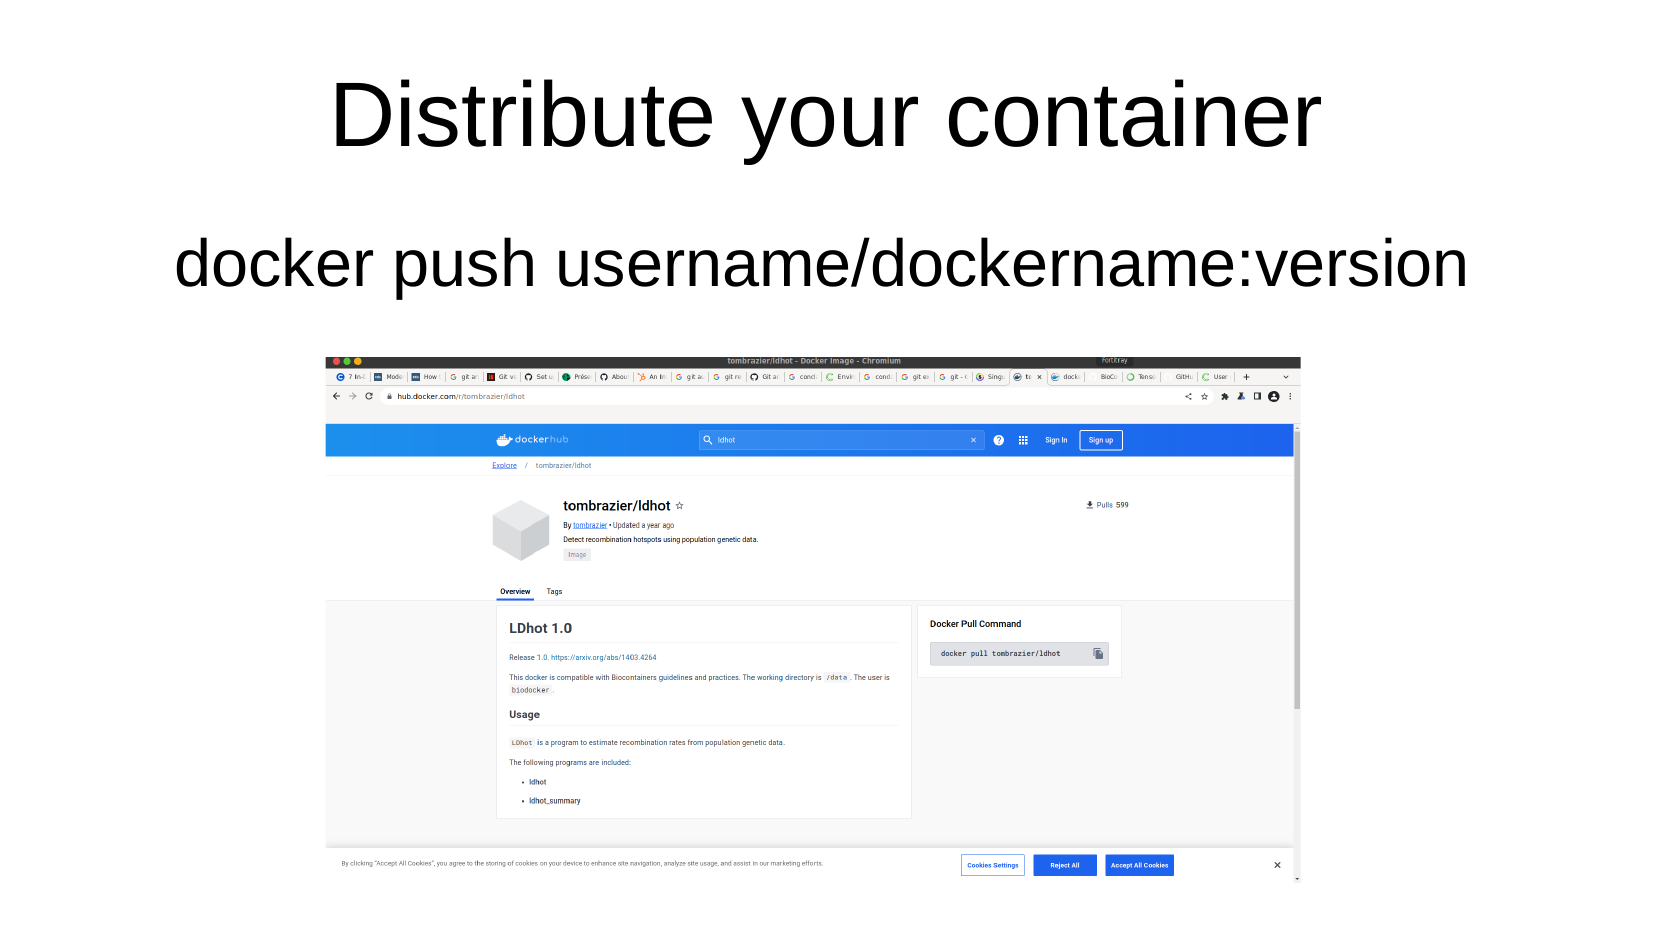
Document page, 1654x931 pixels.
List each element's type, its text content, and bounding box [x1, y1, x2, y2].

text_box docker push username/dockername:version [75, 188, 1571, 728]
picture [325, 357, 1301, 883]
title Distribute your container [82, 37, 1571, 188]
